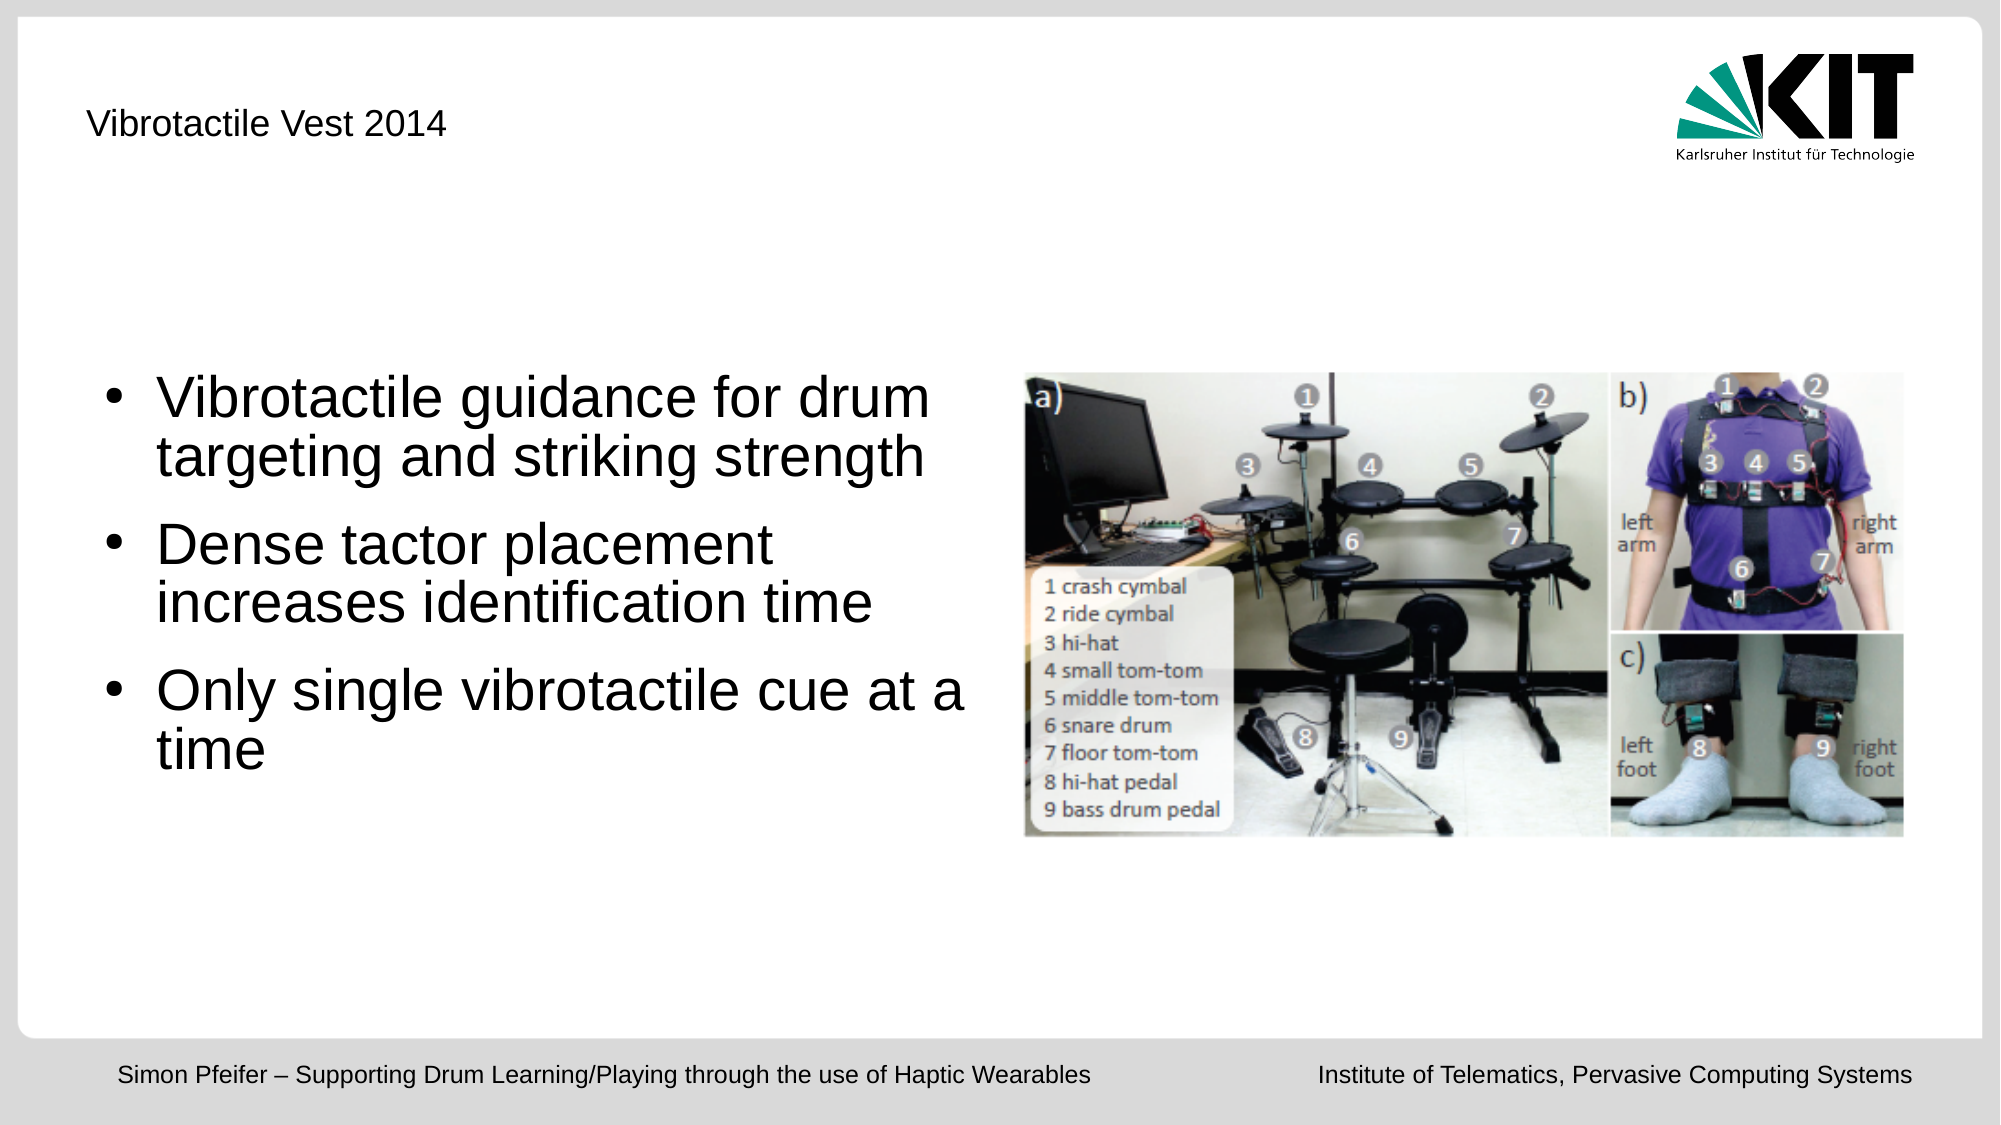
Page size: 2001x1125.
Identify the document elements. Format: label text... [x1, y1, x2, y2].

title Vibrotactile Vest 2014 [86, 71, 1592, 175]
picture [0, 0, 2000, 1125]
list Vibrotactile guidance for drum targeting and striking strength Dense tactor placement increases identification time Only single vibrotactile cue at a time [86, 371, 979, 841]
